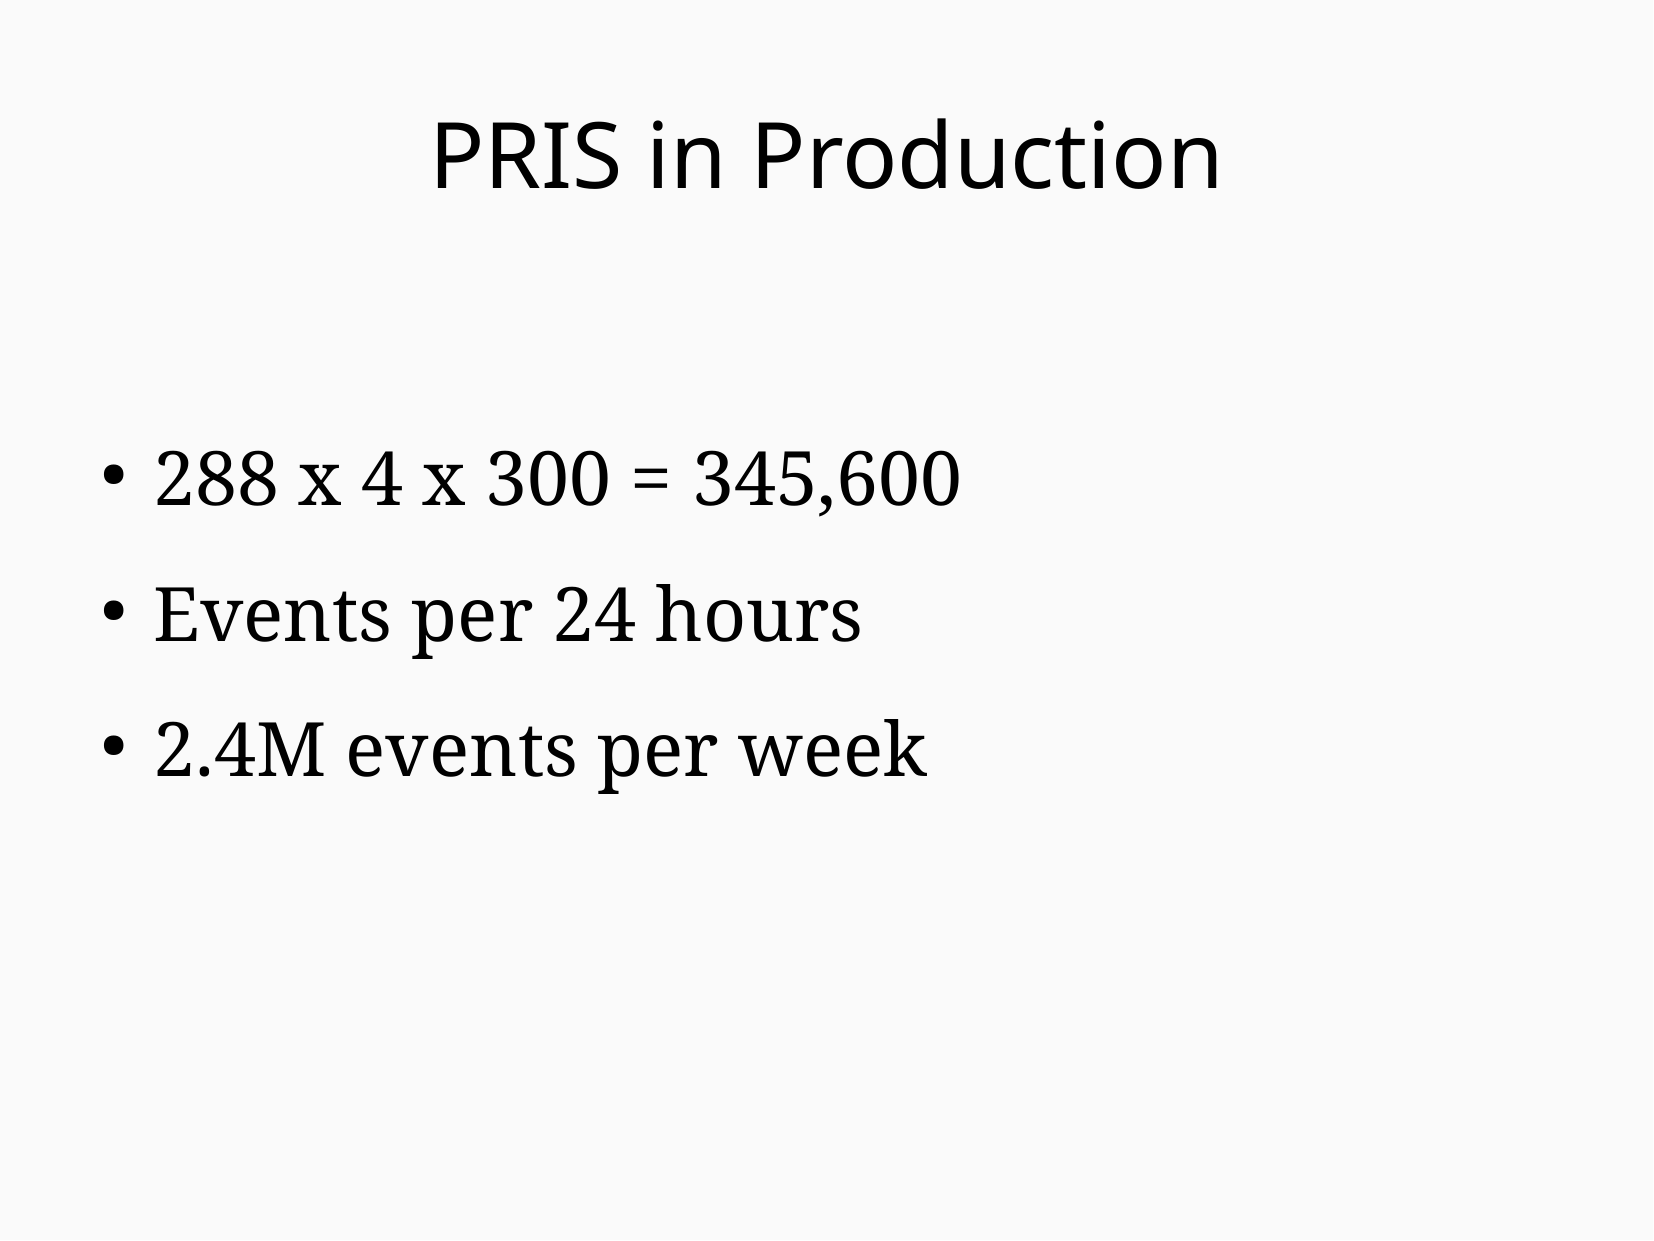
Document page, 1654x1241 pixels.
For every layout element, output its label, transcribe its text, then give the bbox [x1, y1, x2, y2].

list 288 x 4 x 300 = 345,600 Events per 24 hours 2.4M events per week [82, 290, 1571, 1010]
title PRIS in Production [82, 49, 1571, 257]
